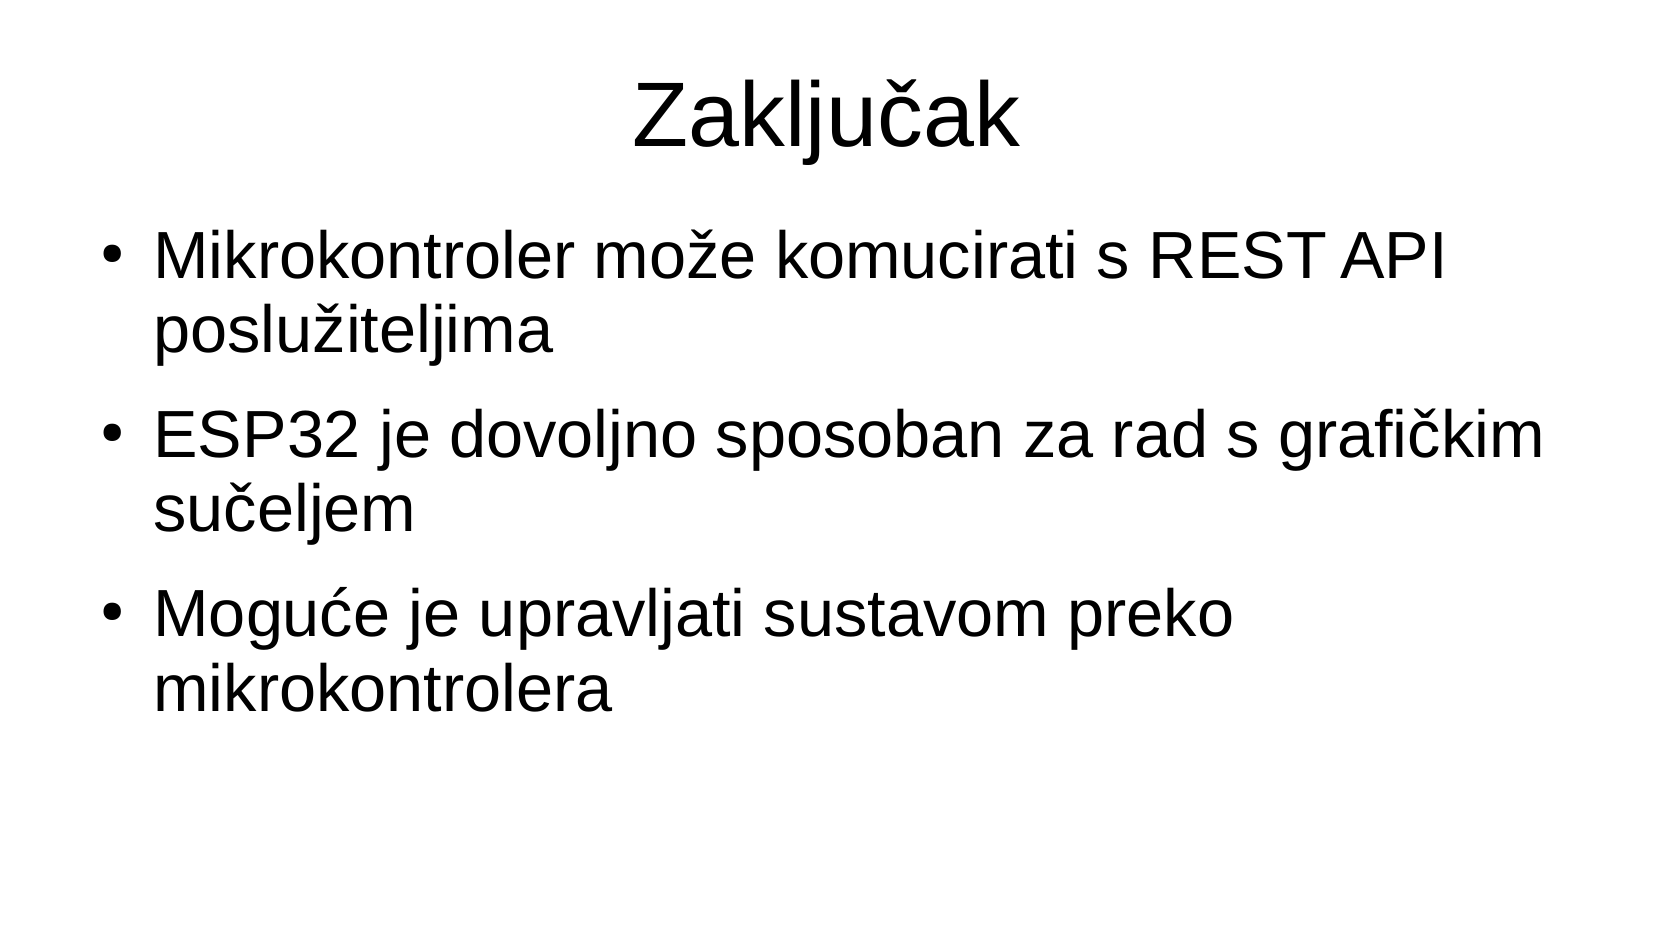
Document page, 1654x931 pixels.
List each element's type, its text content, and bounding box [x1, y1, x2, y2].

list Mikrokontroler može komucirati s REST API poslužiteljima ESP32 je dovoljno sposoban za rad s grafičkim sučeljem Moguće je upravljati sustavom preko mikrokontrolera [82, 217, 1571, 758]
title Zaključak [82, 37, 1571, 193]
